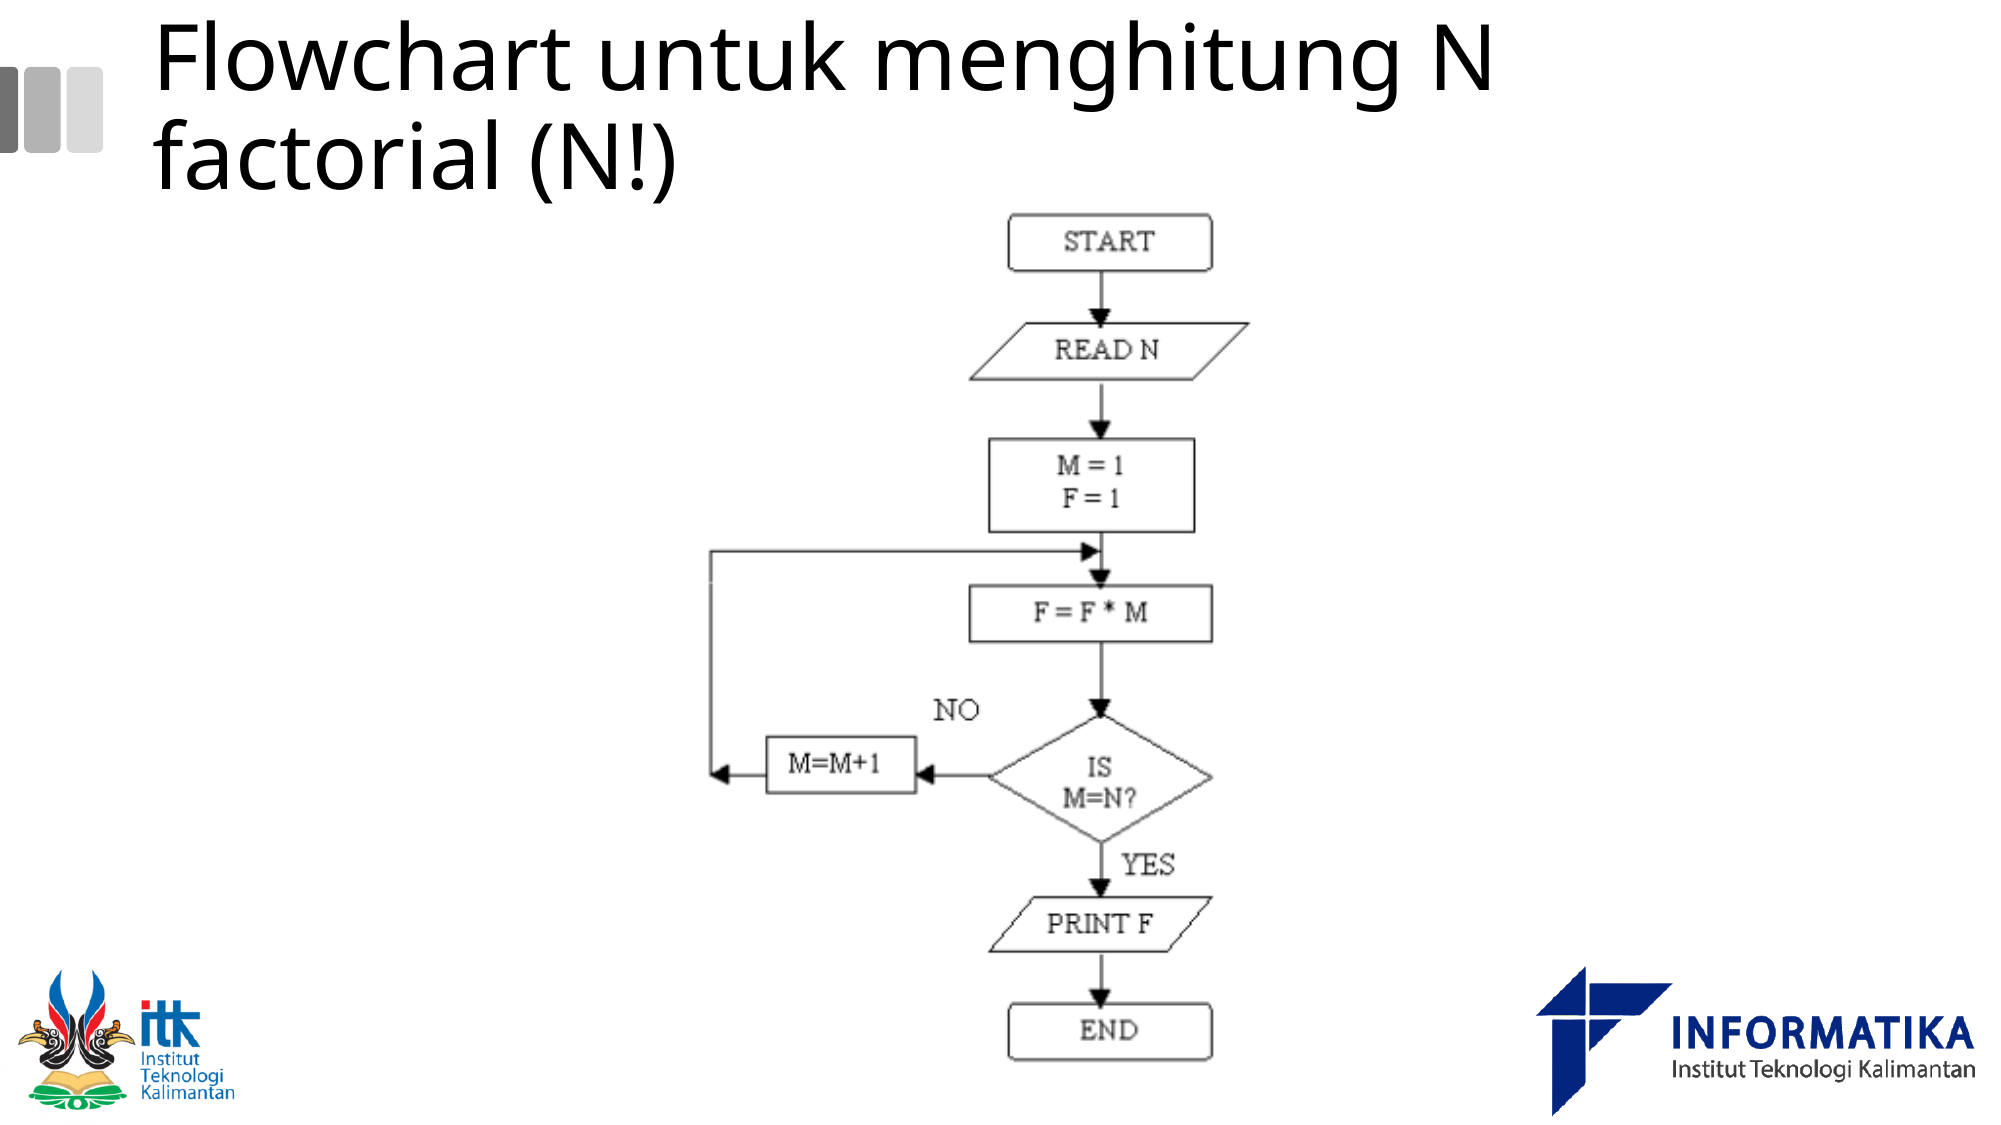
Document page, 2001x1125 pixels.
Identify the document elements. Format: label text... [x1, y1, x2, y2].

picture [0, 935, 253, 1125]
title Flowchart untuk menghitung N factorial (N!) [137, 1, 1863, 219]
picture [676, 192, 1278, 1083]
picture [1534, 965, 1976, 1118]
